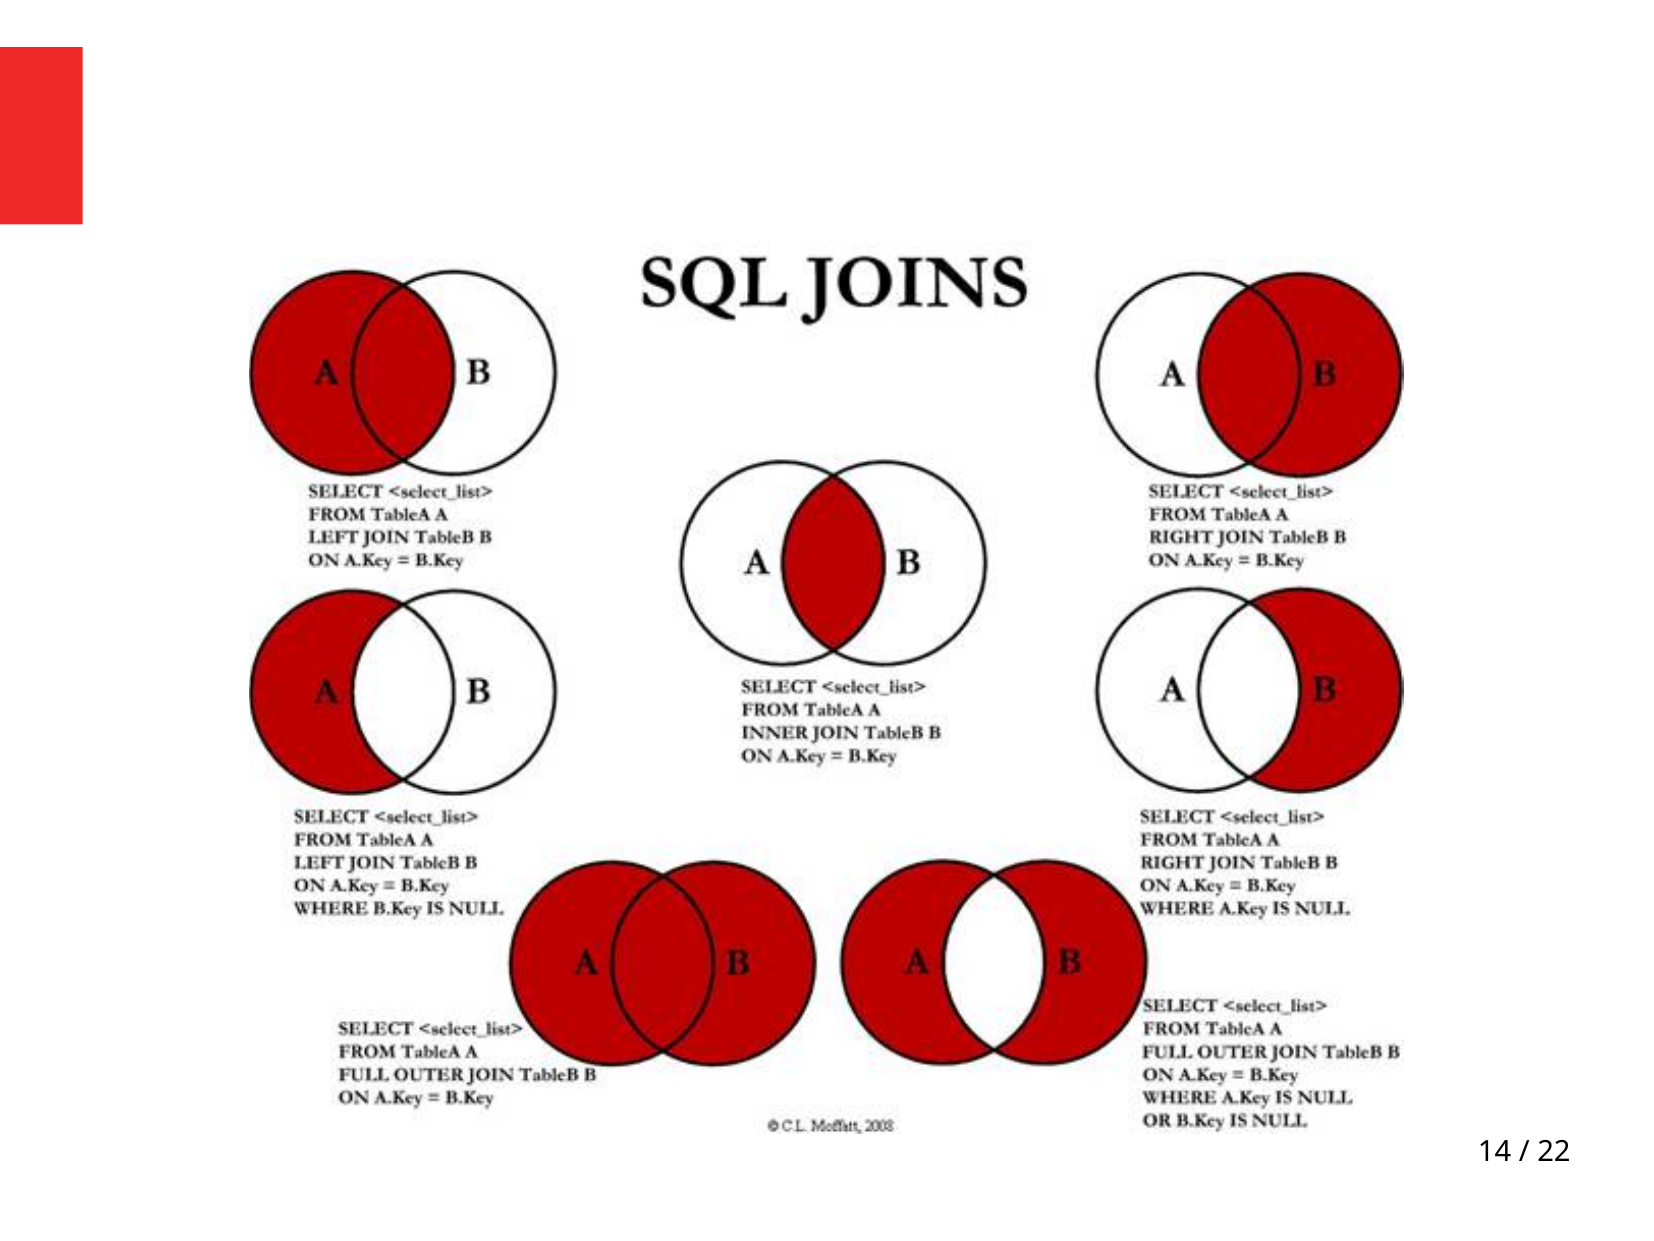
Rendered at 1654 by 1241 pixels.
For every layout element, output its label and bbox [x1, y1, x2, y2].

picture [249, 226, 1404, 1134]
